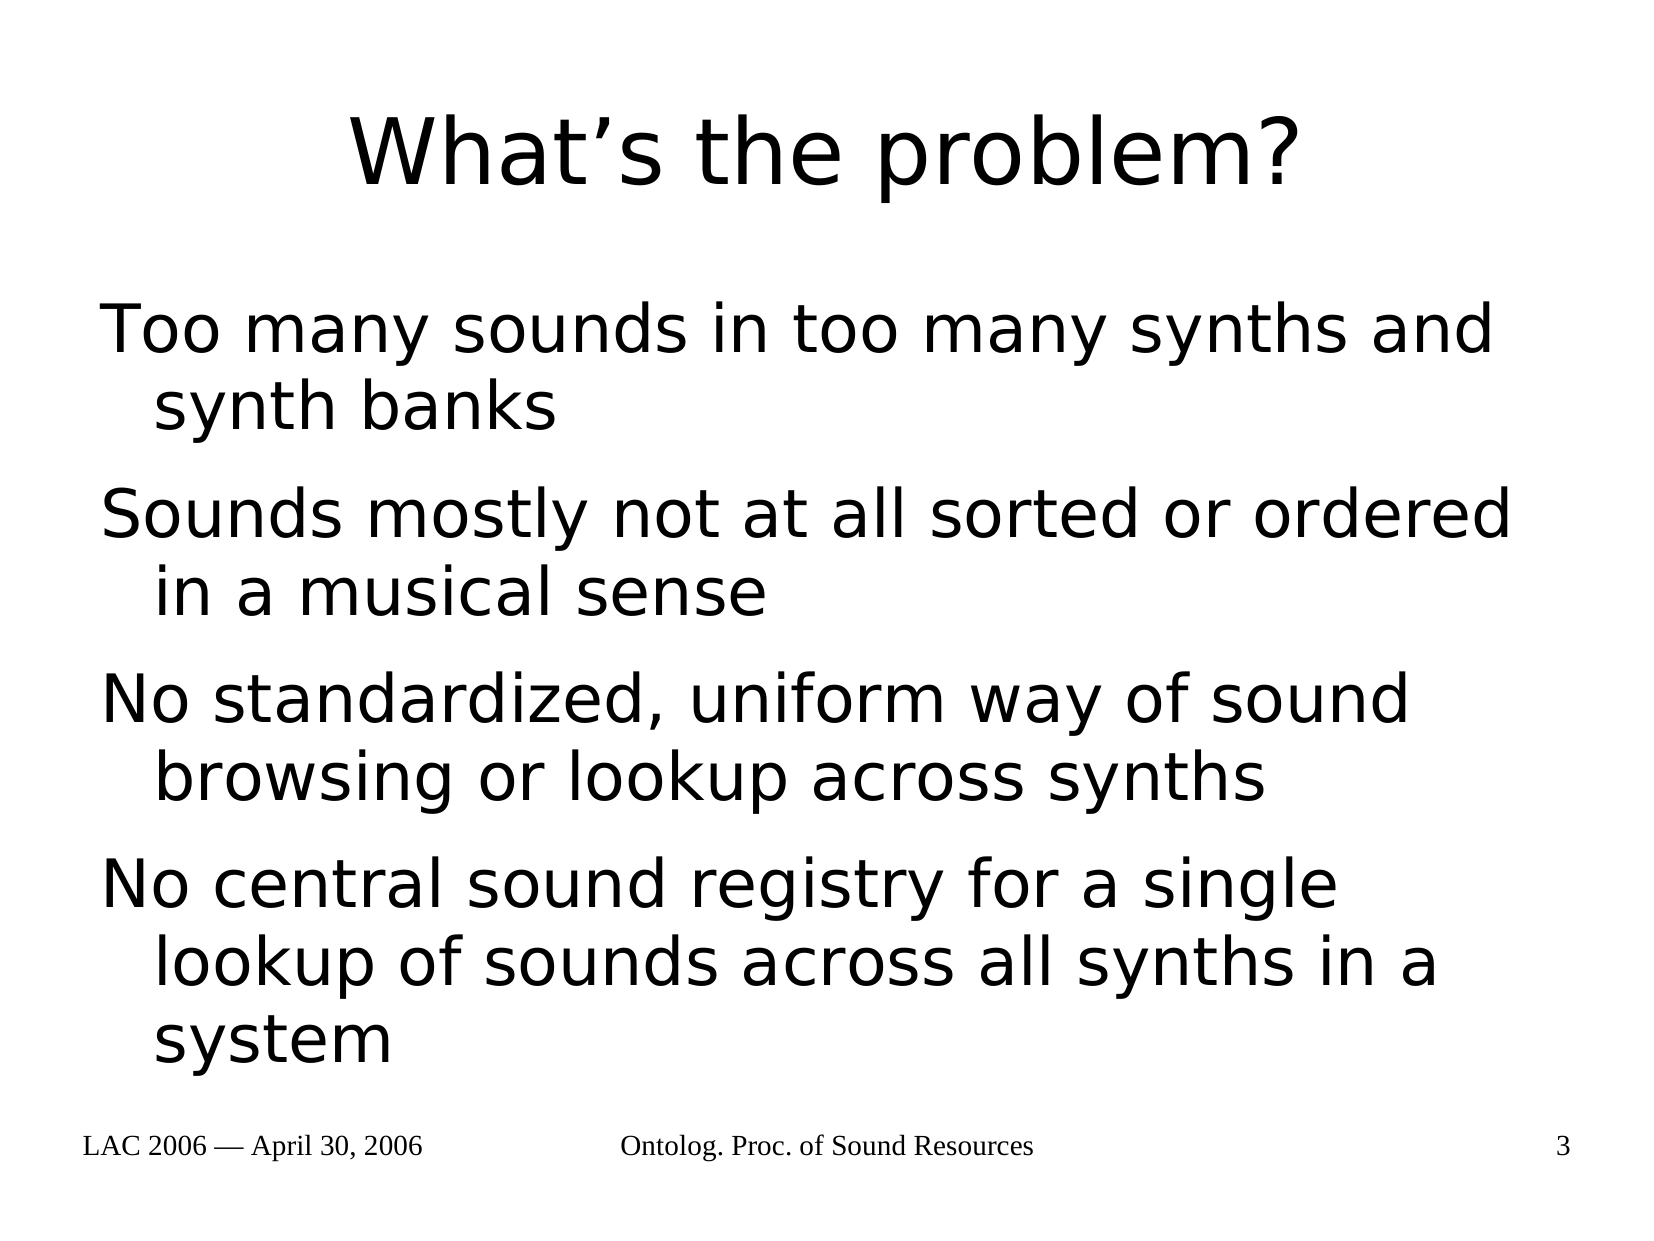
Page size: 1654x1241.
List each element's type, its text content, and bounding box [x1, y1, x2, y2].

list Too many sounds in too many synths and synth banks Sounds mostly not at all sorted or ordered in a musical sense No standardized, uniform way of sound browsing or lookup across synths No central sound registry for a single lookup of sounds across all synths in a system [82, 290, 1571, 1109]
title What’s the problem? [82, 49, 1571, 257]
